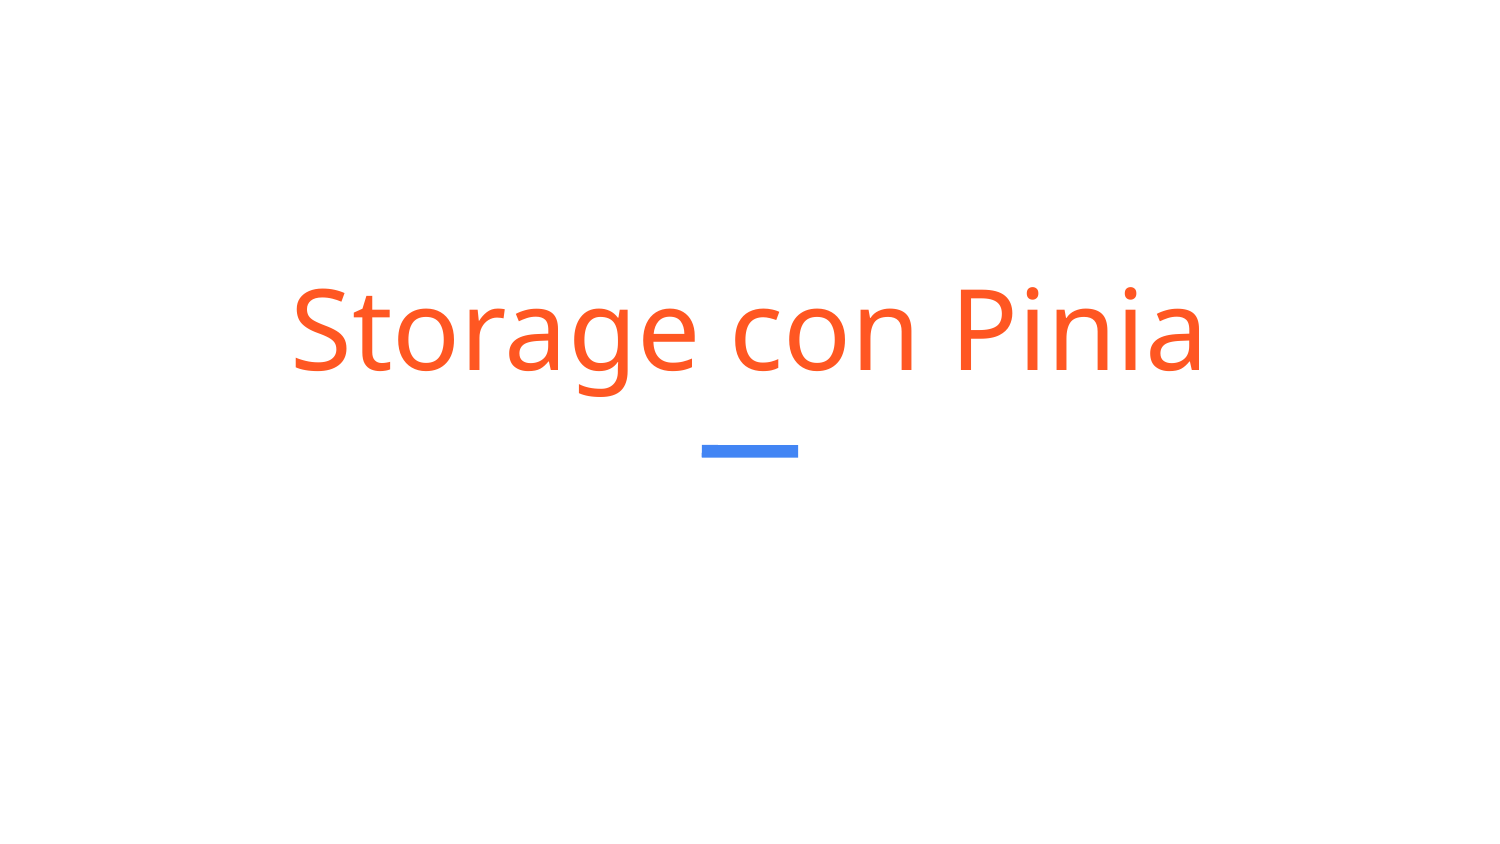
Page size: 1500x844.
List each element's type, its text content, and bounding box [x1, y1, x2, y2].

title Storage con Pinia [51, 97, 1449, 419]
